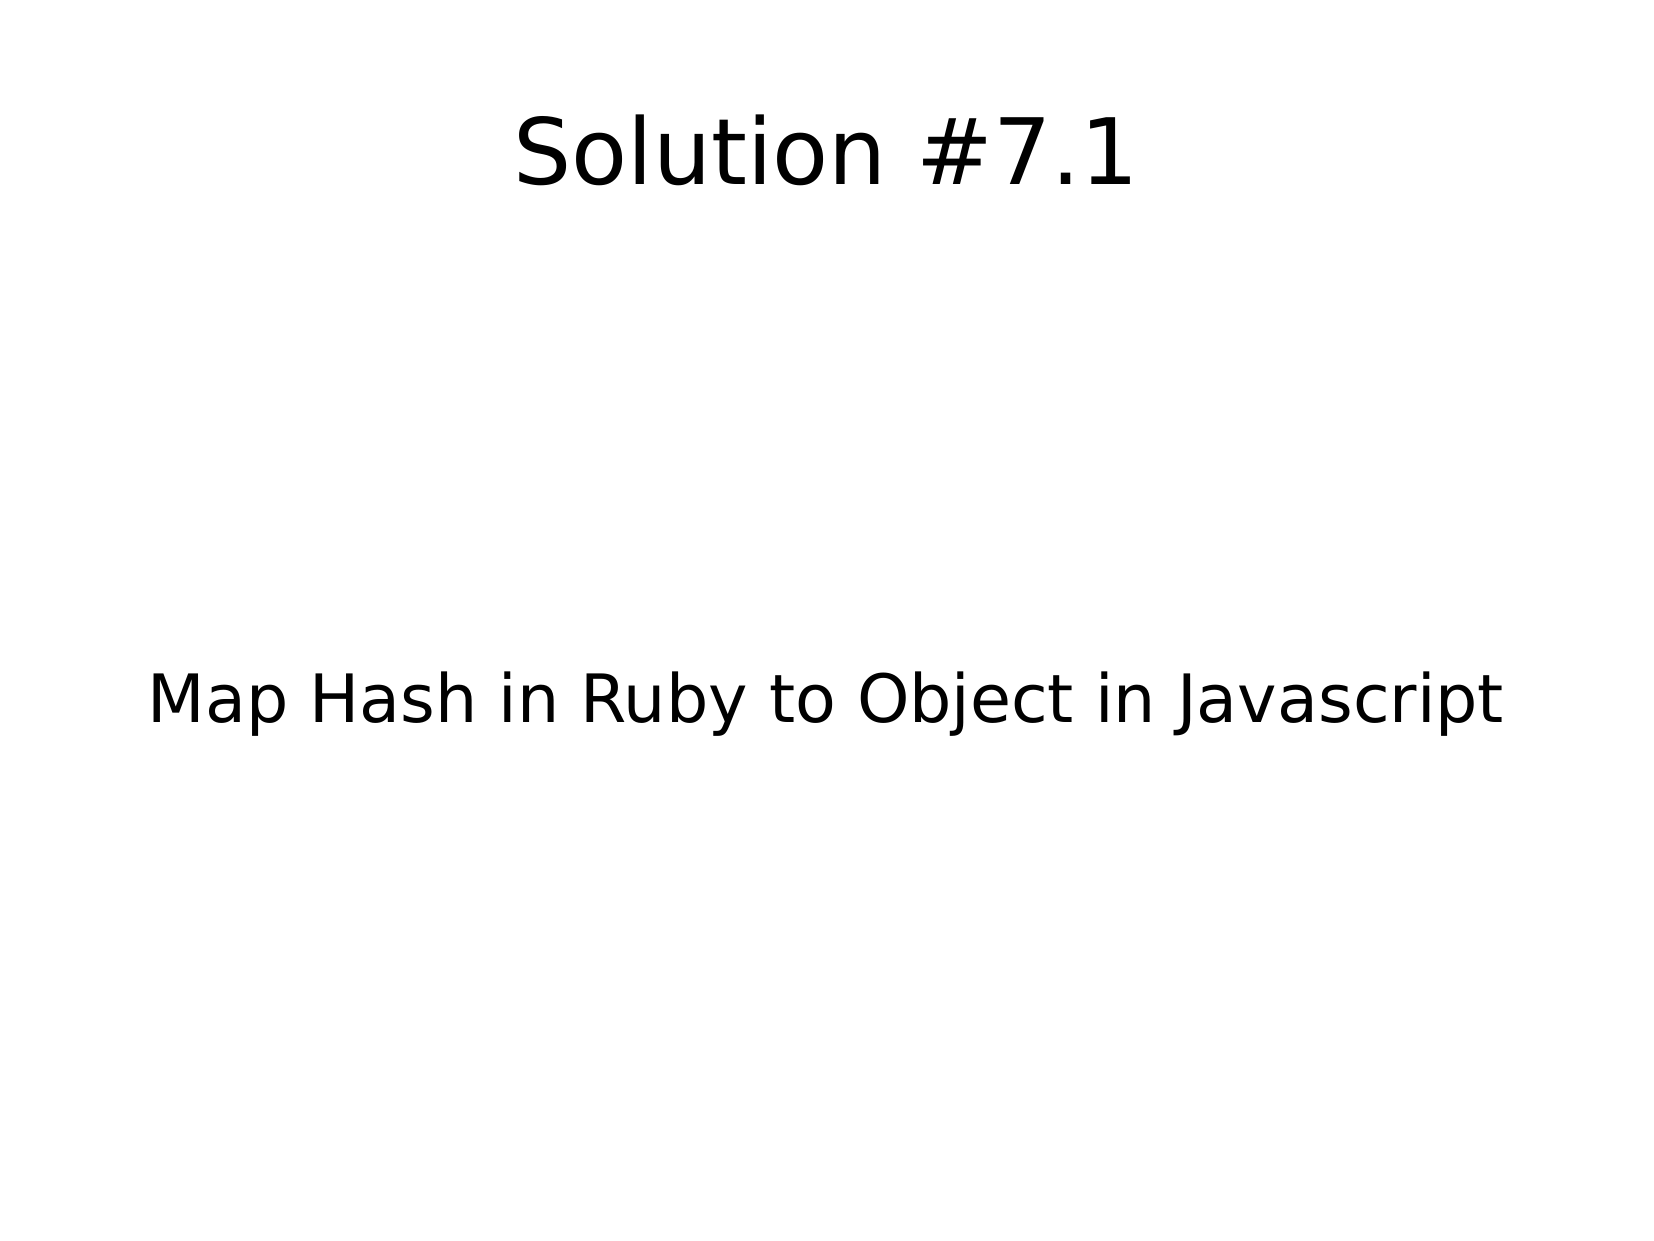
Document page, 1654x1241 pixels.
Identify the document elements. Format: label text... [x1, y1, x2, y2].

subtitle Map Hash in Ruby to Object in Javascript [82, 297, 1571, 1102]
title Solution #7.1 [82, 56, 1571, 250]
